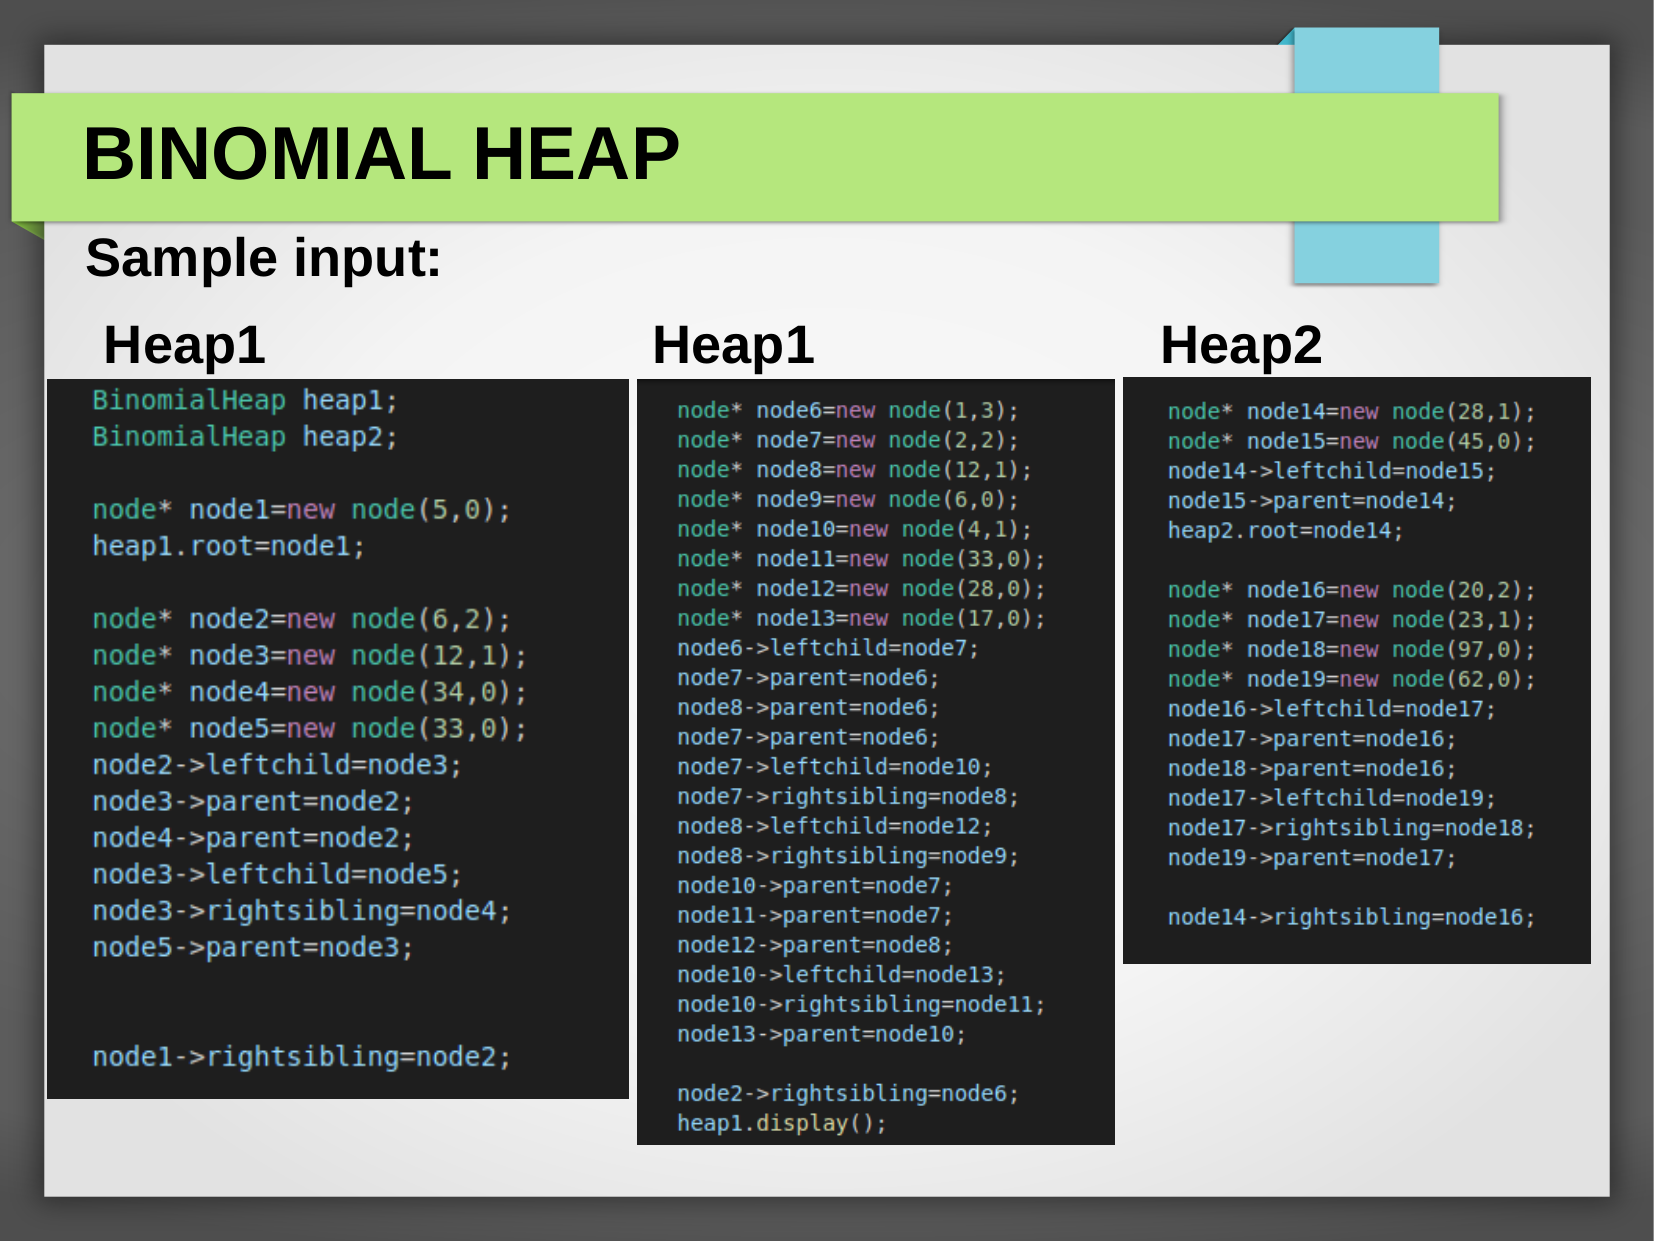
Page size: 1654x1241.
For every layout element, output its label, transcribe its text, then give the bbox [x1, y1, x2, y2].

text_box Heap2 [1145, 307, 1477, 383]
text_box Sample input: [70, 219, 993, 296]
picture [0, 0, 1654, 1241]
text_box Heap1 [89, 307, 598, 383]
title BINOMIAL HEAP [82, 94, 1264, 213]
text_box Heap1 [637, 307, 831, 383]
